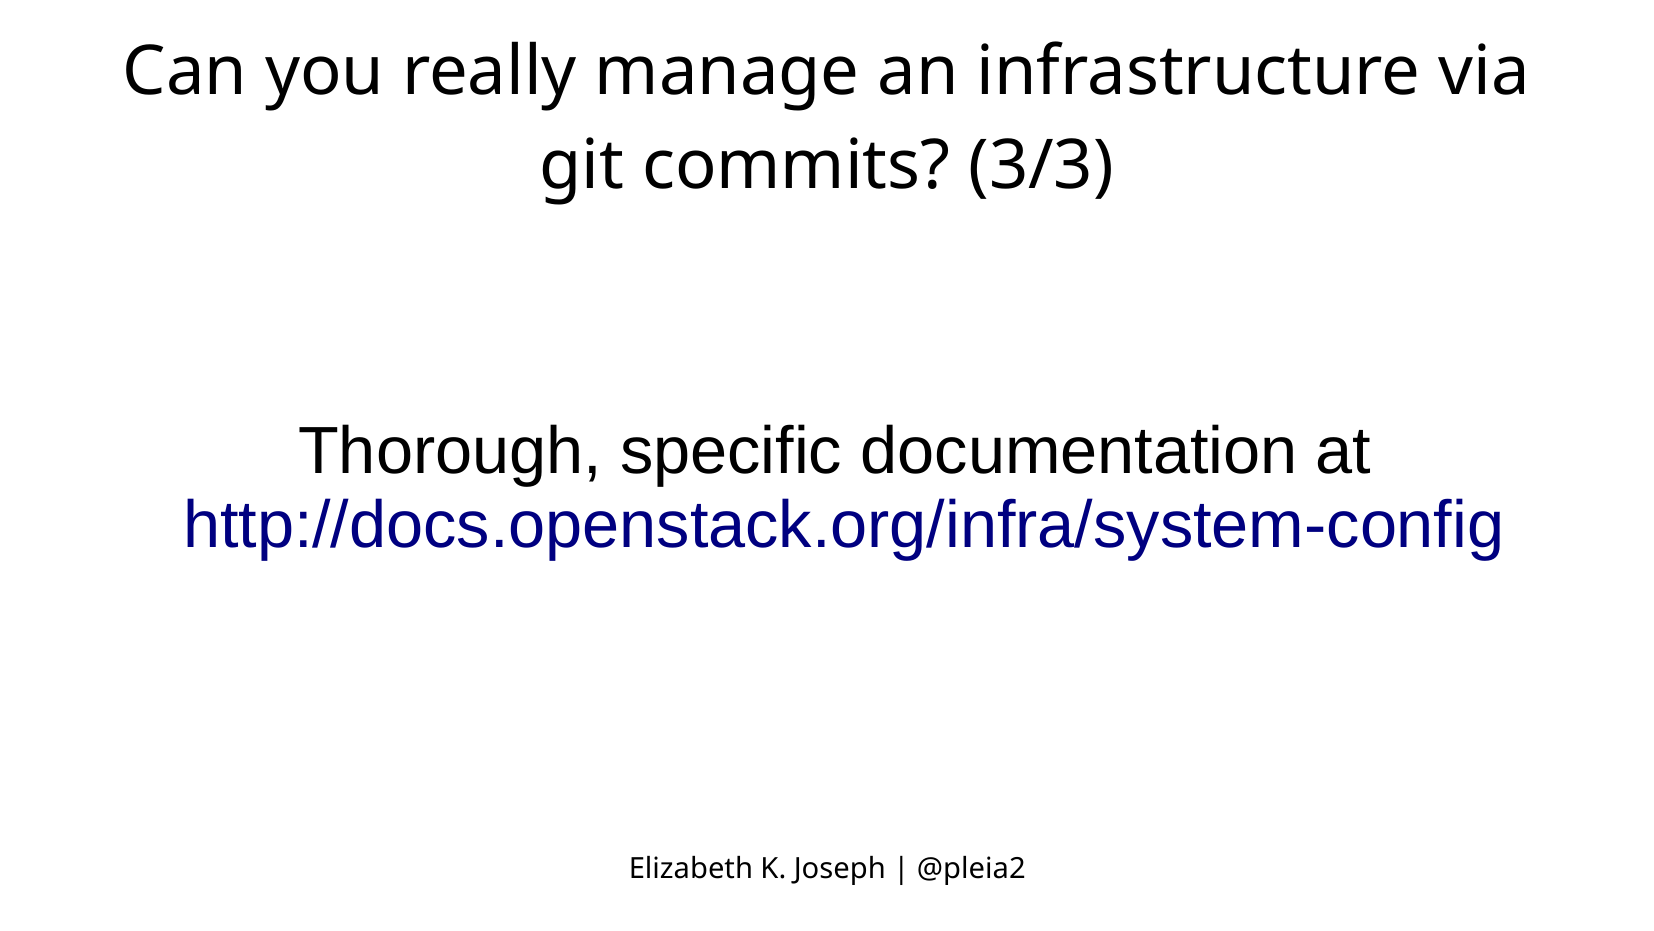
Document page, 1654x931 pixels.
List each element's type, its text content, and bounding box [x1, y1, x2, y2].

subtitle Thorough, specific documentation at http://docs.openstack.org/infra/system-config [82, 217, 1571, 758]
title Can you really manage an infrastructure via git commits? (3/3) [82, 37, 1571, 193]
